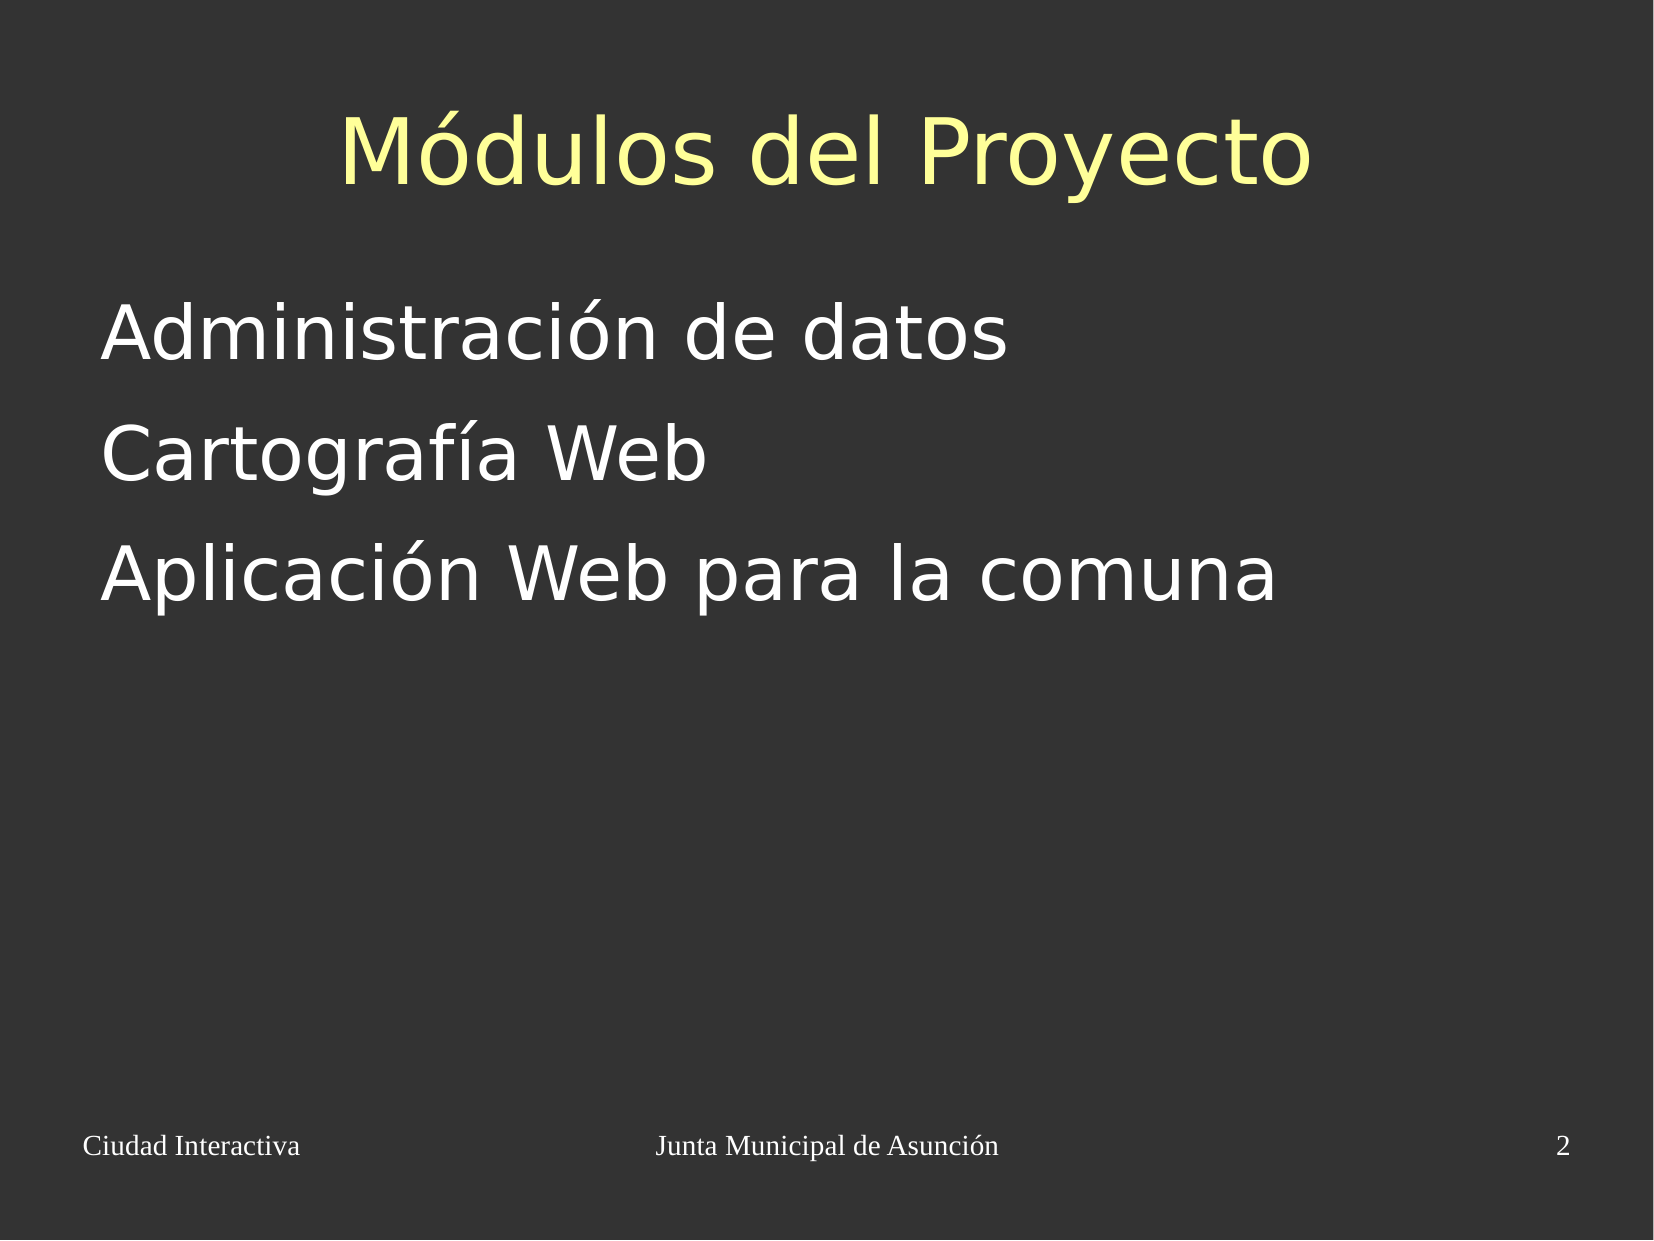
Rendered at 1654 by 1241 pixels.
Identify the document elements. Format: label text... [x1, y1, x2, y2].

title Módulos del Proyecto [82, 49, 1571, 257]
list Administración de datos Cartografía Web Aplicación Web para la comuna [82, 290, 1571, 1094]
